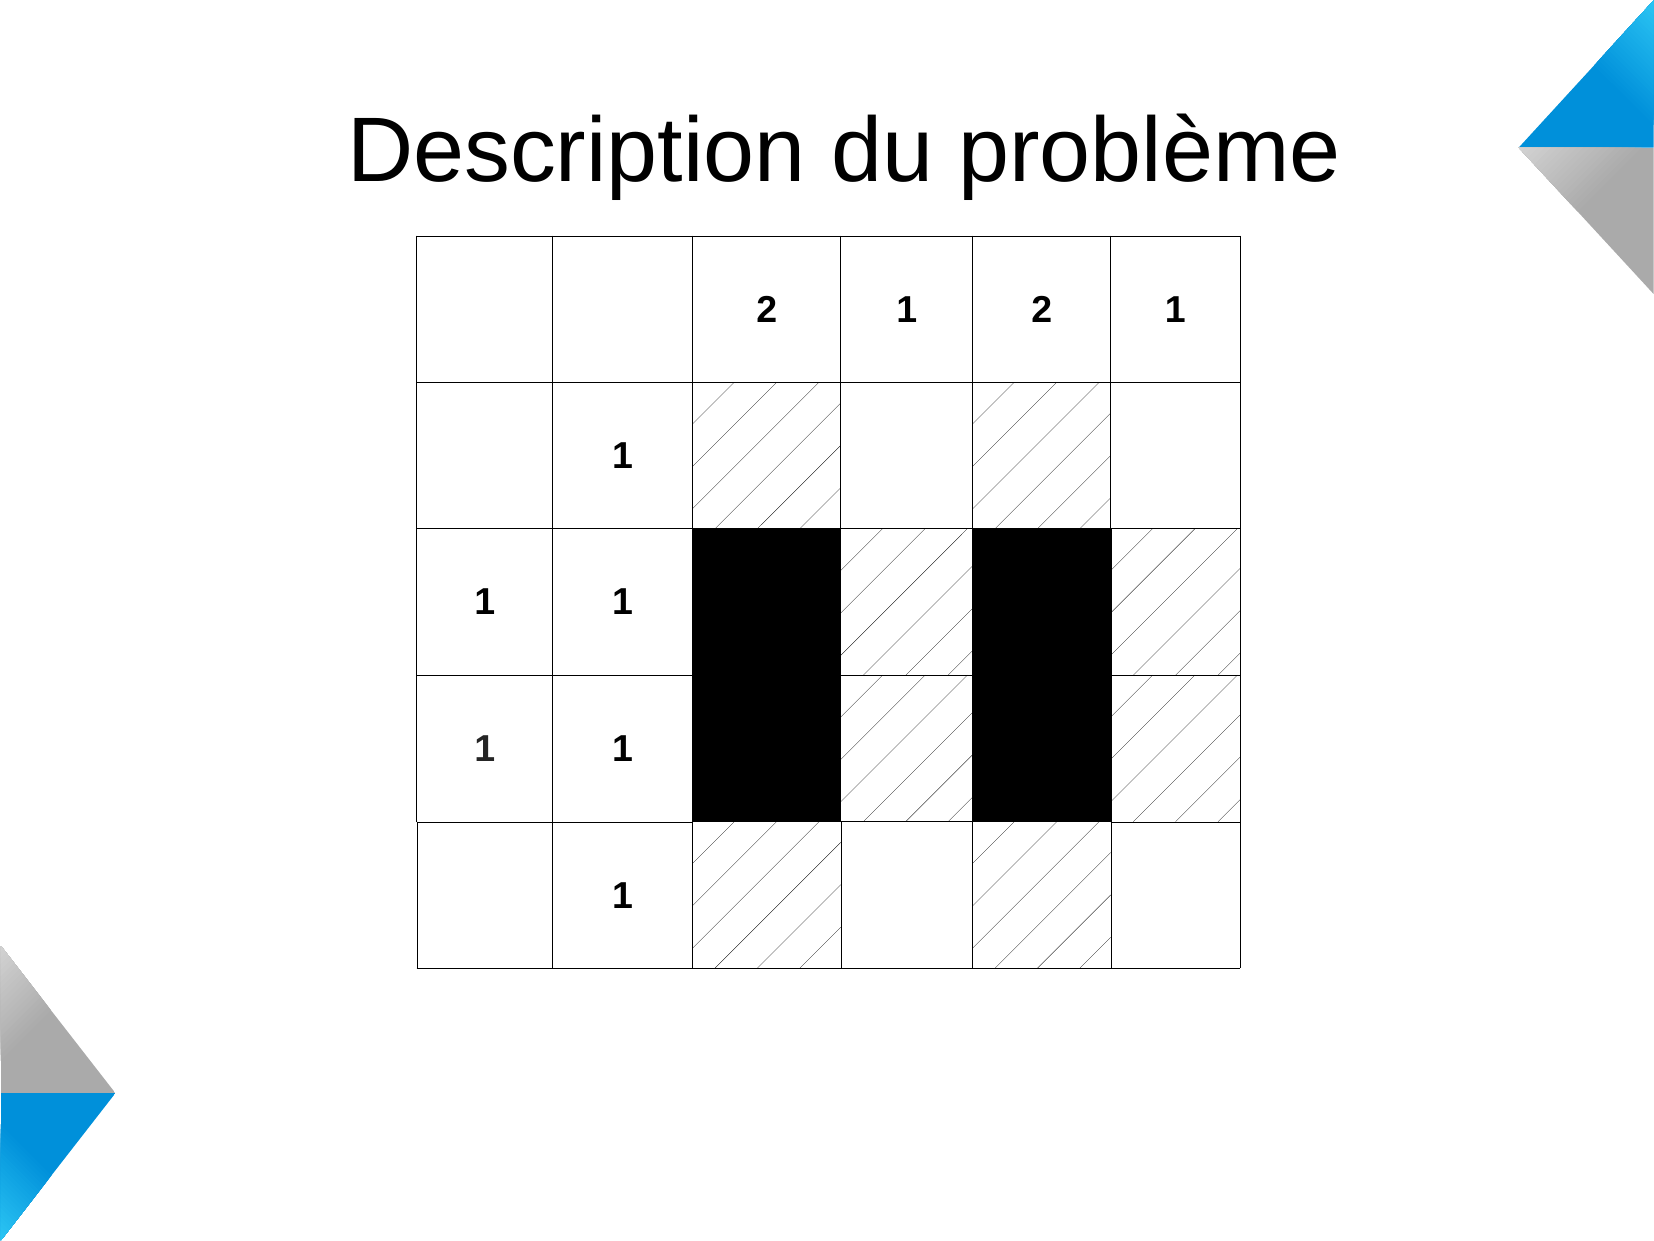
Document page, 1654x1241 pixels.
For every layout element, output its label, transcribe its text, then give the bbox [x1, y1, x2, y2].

table_cell 1 [553, 676, 692, 822]
table_cell [1112, 676, 1240, 822]
table_cell [973, 383, 1110, 528]
table_cell 1 [553, 383, 692, 528]
table_cell [693, 529, 840, 675]
table_cell 1 [553, 529, 692, 675]
table_cell 1 [417, 676, 552, 822]
table_header 2 [693, 237, 840, 382]
table_cell [418, 823, 552, 968]
table_cell [841, 383, 972, 528]
table_cell [1111, 383, 1240, 528]
title Description du problème [82, 49, 1571, 257]
table_cell [693, 383, 840, 528]
table_cell [973, 676, 1111, 821]
table_cell [841, 676, 972, 821]
table_cell [841, 529, 972, 675]
table_cell [693, 676, 840, 821]
table_cell [1112, 529, 1240, 675]
table_cell [842, 822, 972, 968]
table_header [553, 237, 692, 382]
table_cell [973, 529, 1111, 675]
table_cell 1 [553, 823, 692, 968]
table_cell [417, 383, 552, 528]
table_cell 1 [417, 529, 552, 675]
table_cell [973, 822, 1111, 968]
table_header 1 [841, 237, 972, 382]
table_cell [693, 822, 841, 968]
table_header 2 [973, 237, 1110, 382]
table_header [417, 237, 552, 382]
table_header 1 [1111, 237, 1240, 382]
table_cell [1112, 823, 1240, 968]
